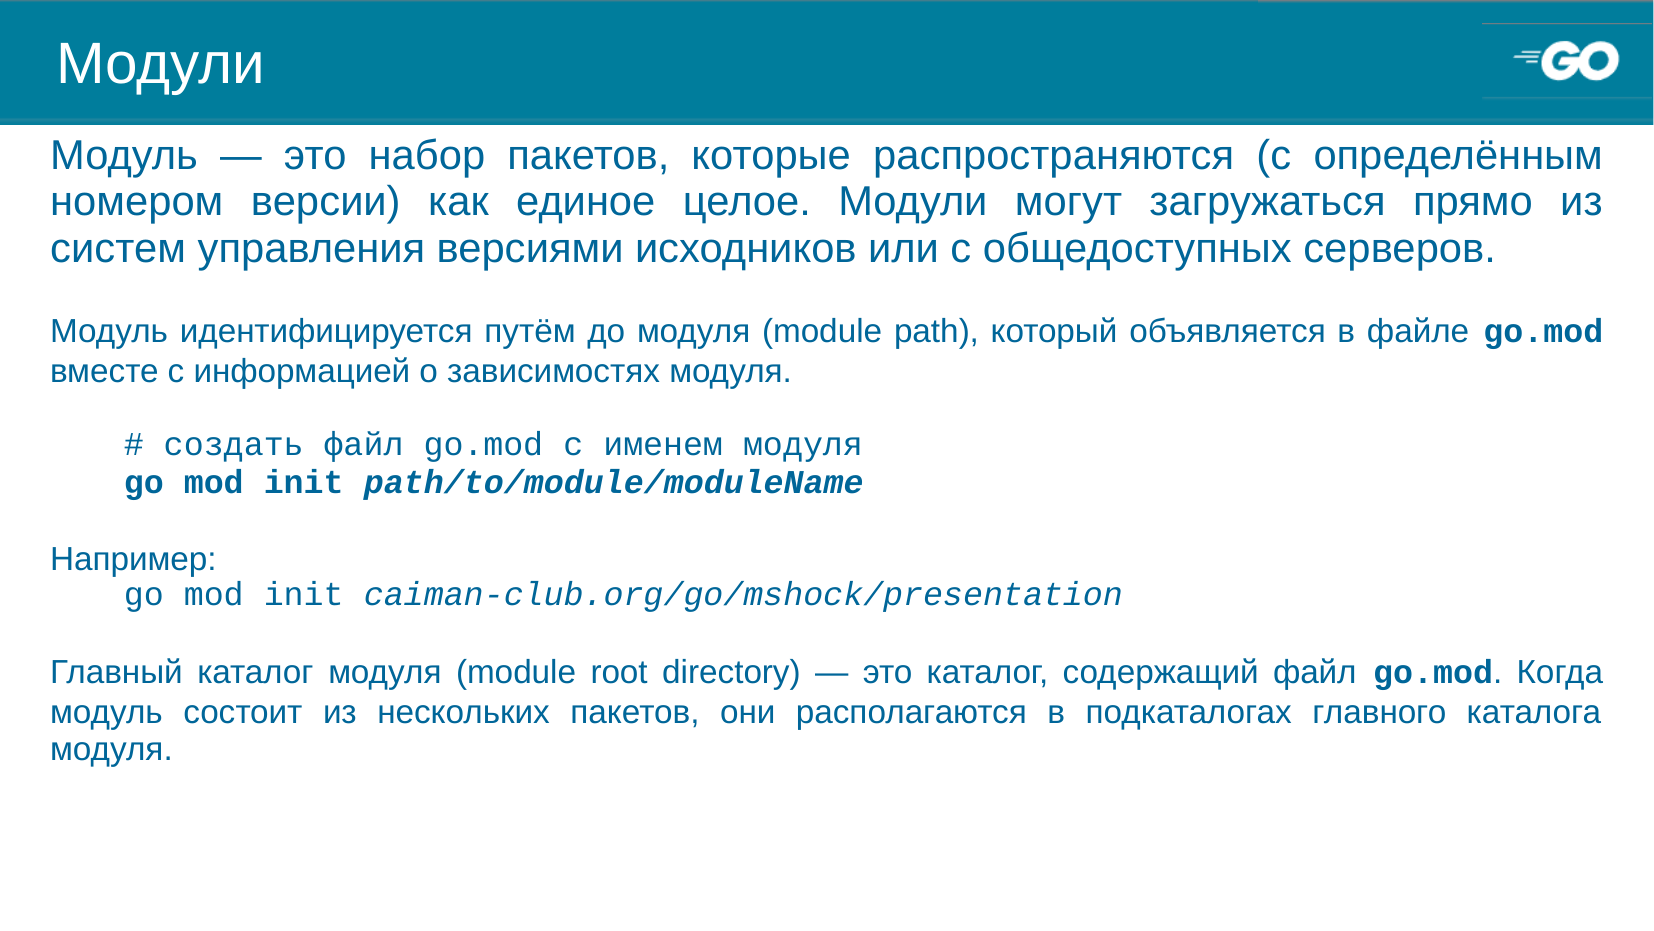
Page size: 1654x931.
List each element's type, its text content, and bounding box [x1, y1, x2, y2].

text_box Модули [41, 23, 1495, 104]
picture [1542, 41, 1619, 81]
text_box Модуль — это набор пакетов, которые распространяются (с определённым номером версии) как единое целое. Модули могут загружаться прямо из систем управления версиями исходников или с общедоступных серверов. Модуль идентифицируется путём до модуля (module path), который объявляется в файле go.mod вместе с информацией о зависимостях модуля. # создать файл go.mod с именем модуля go mod init path/to/module/moduleName Например: go mod init caiman-club.org/go/mshock/presentation Главный каталог модуля (module root directory) — это каталог, содержащий файл go.mod. Когда модуль состоит из нескольких пакетов, они располагаются в подкаталогах главного каталога модуля. [35, 124, 1619, 898]
